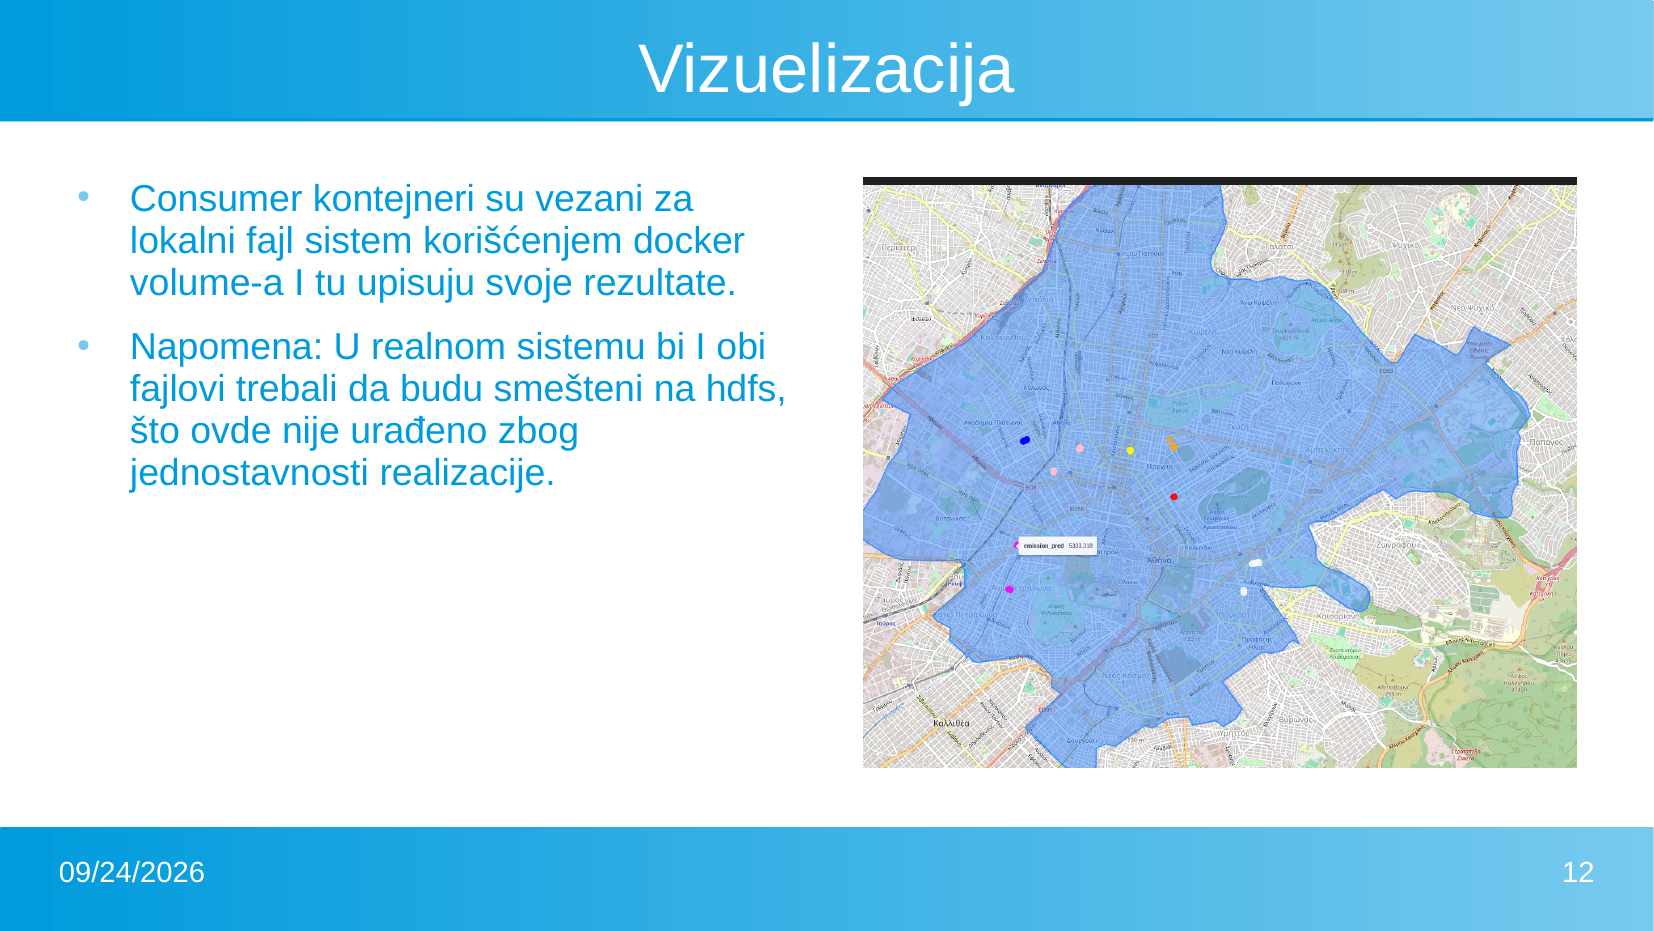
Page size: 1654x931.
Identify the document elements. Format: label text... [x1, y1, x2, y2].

title Vizuelizacija [59, 29, 1595, 108]
list Consumer kontejneri su vezani za lokalni fajl sistem korišćenjem docker volume-a I tu upisuju svoje rezultate. Napomena: U realnom sistemu bi I obi fajlovi trebali da budu smešteni na hdfs, što ovde nije urađeno zbog jednostavnosti realizacije. [59, 177, 809, 768]
picture [863, 177, 1577, 768]
